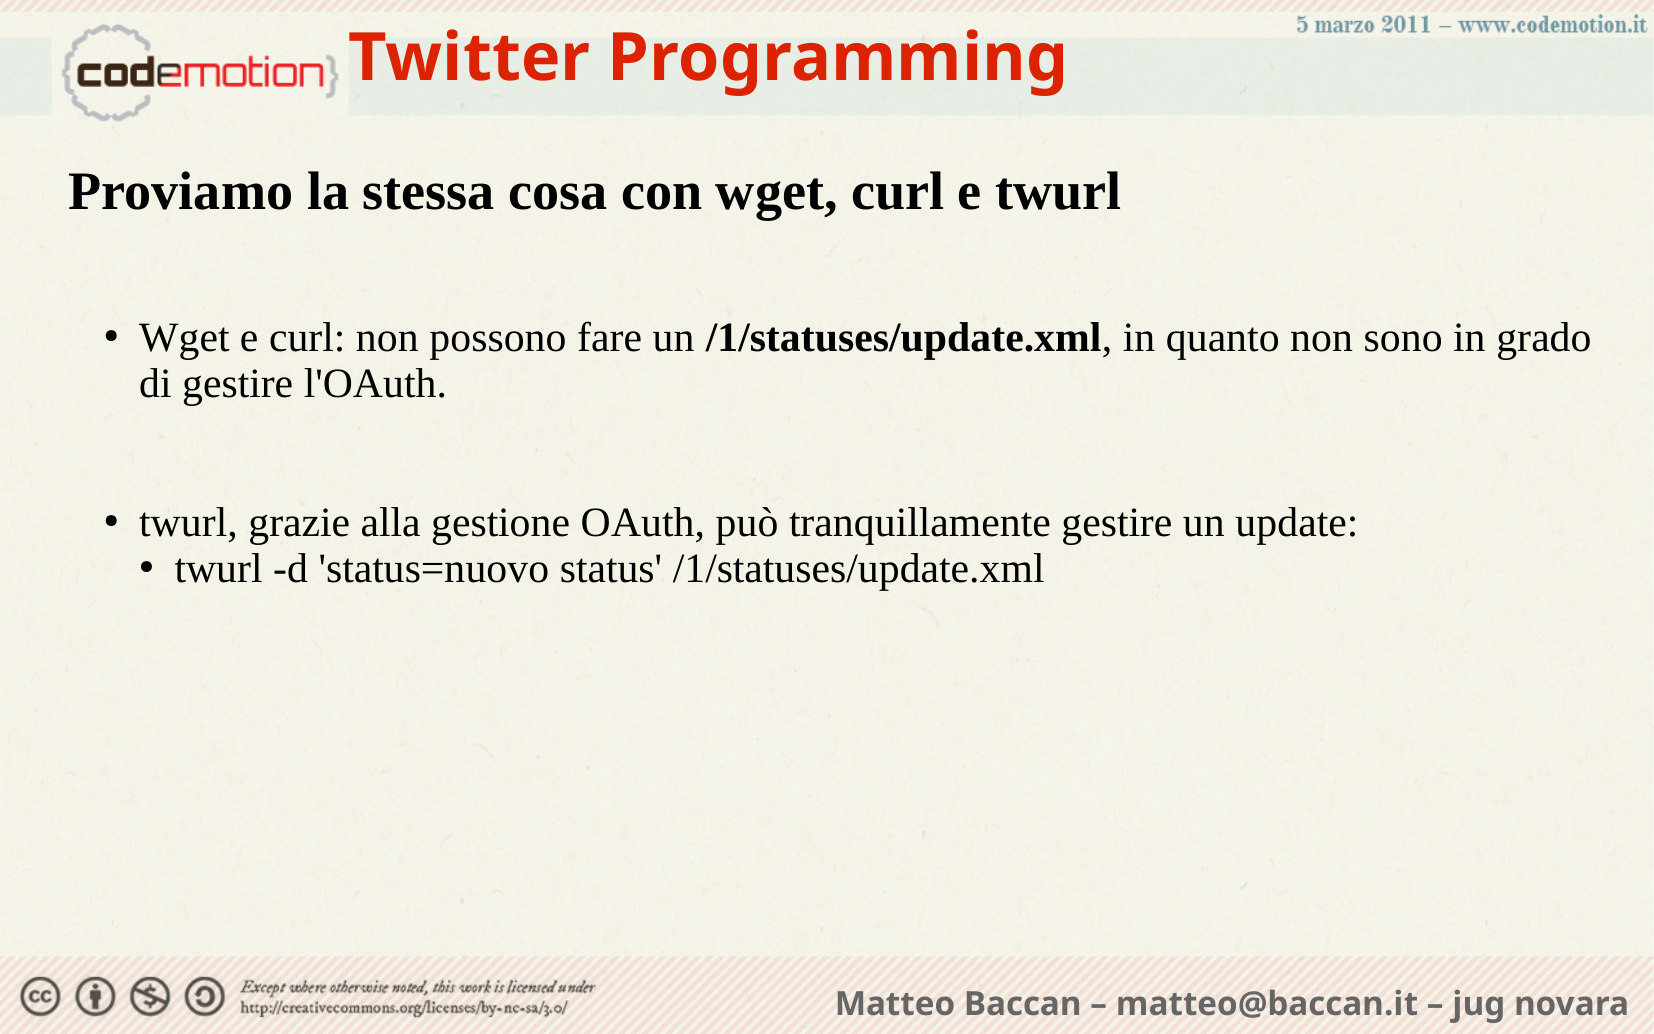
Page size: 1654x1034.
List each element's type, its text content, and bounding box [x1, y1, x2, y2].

picture [0, 0, 1654, 1034]
title Twitter Programming [348, 5, 1609, 103]
text_box Proviamo la stessa cosa con wget, curl e twurl Wget e curl: non possono fare un /1/statuses/update.xml, in quanto non sono in grado di gestire l'OAuth. twurl, grazie alla gestione OAuth, può tranquillamente gestire un update: twurl -d 'status=nuovo status' /1/statuses/update.xml [53, 154, 1609, 784]
